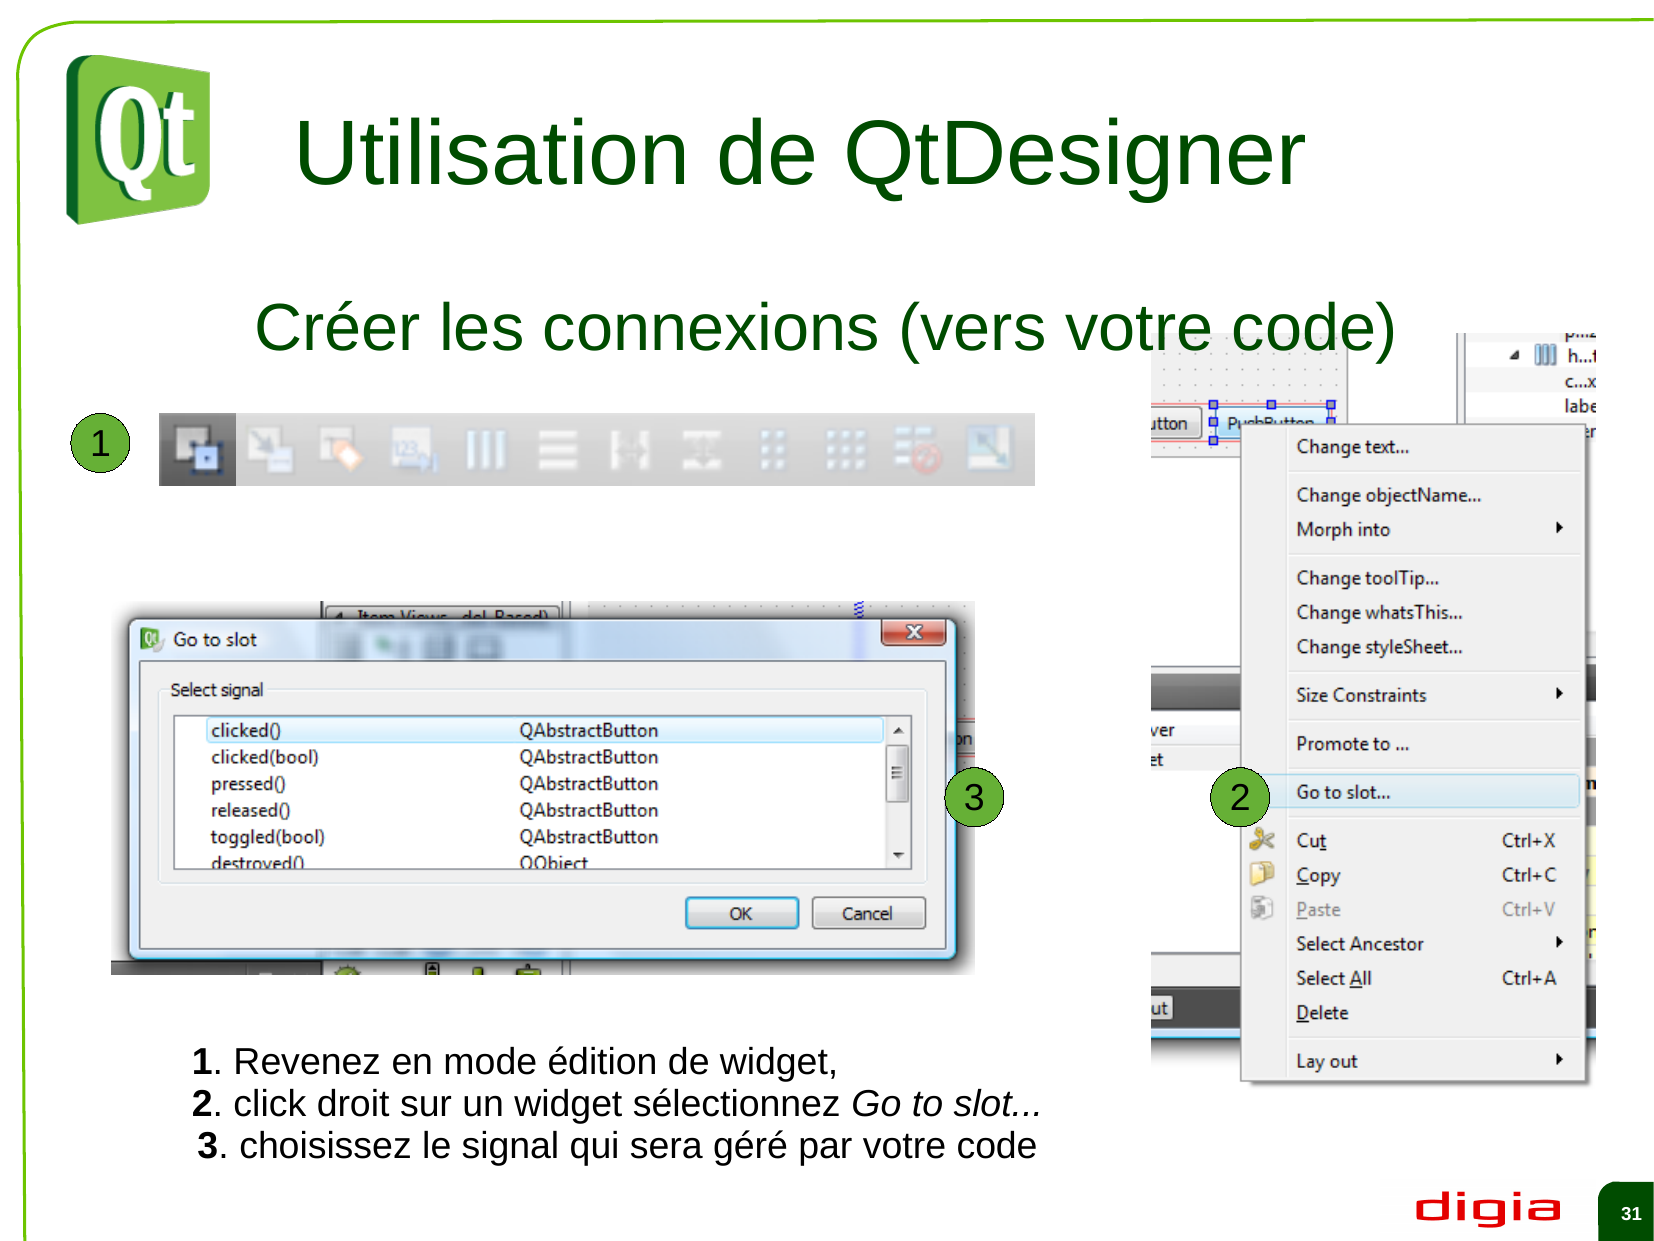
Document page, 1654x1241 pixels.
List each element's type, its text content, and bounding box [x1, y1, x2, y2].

picture [66, 55, 210, 225]
text_box 3 [944, 767, 1004, 827]
text_box 1 [70, 413, 130, 473]
picture [159, 413, 236, 486]
picture [1380, 1179, 1596, 1241]
text_box 1. Revenez en mode édition de widget, 2. click droit sur un widget sélectionnez Go to slot... 3. choisissez le signal qui sera géré par votre code [177, 1033, 1059, 1175]
list Créer les connexions (vers votre code) [82, 290, 1571, 1094]
picture [1571, 333, 1596, 1093]
title Utilisation de QtDesigner [263, 49, 1339, 257]
text_box [236, 383, 1063, 502]
text_box 2 [1210, 767, 1270, 827]
